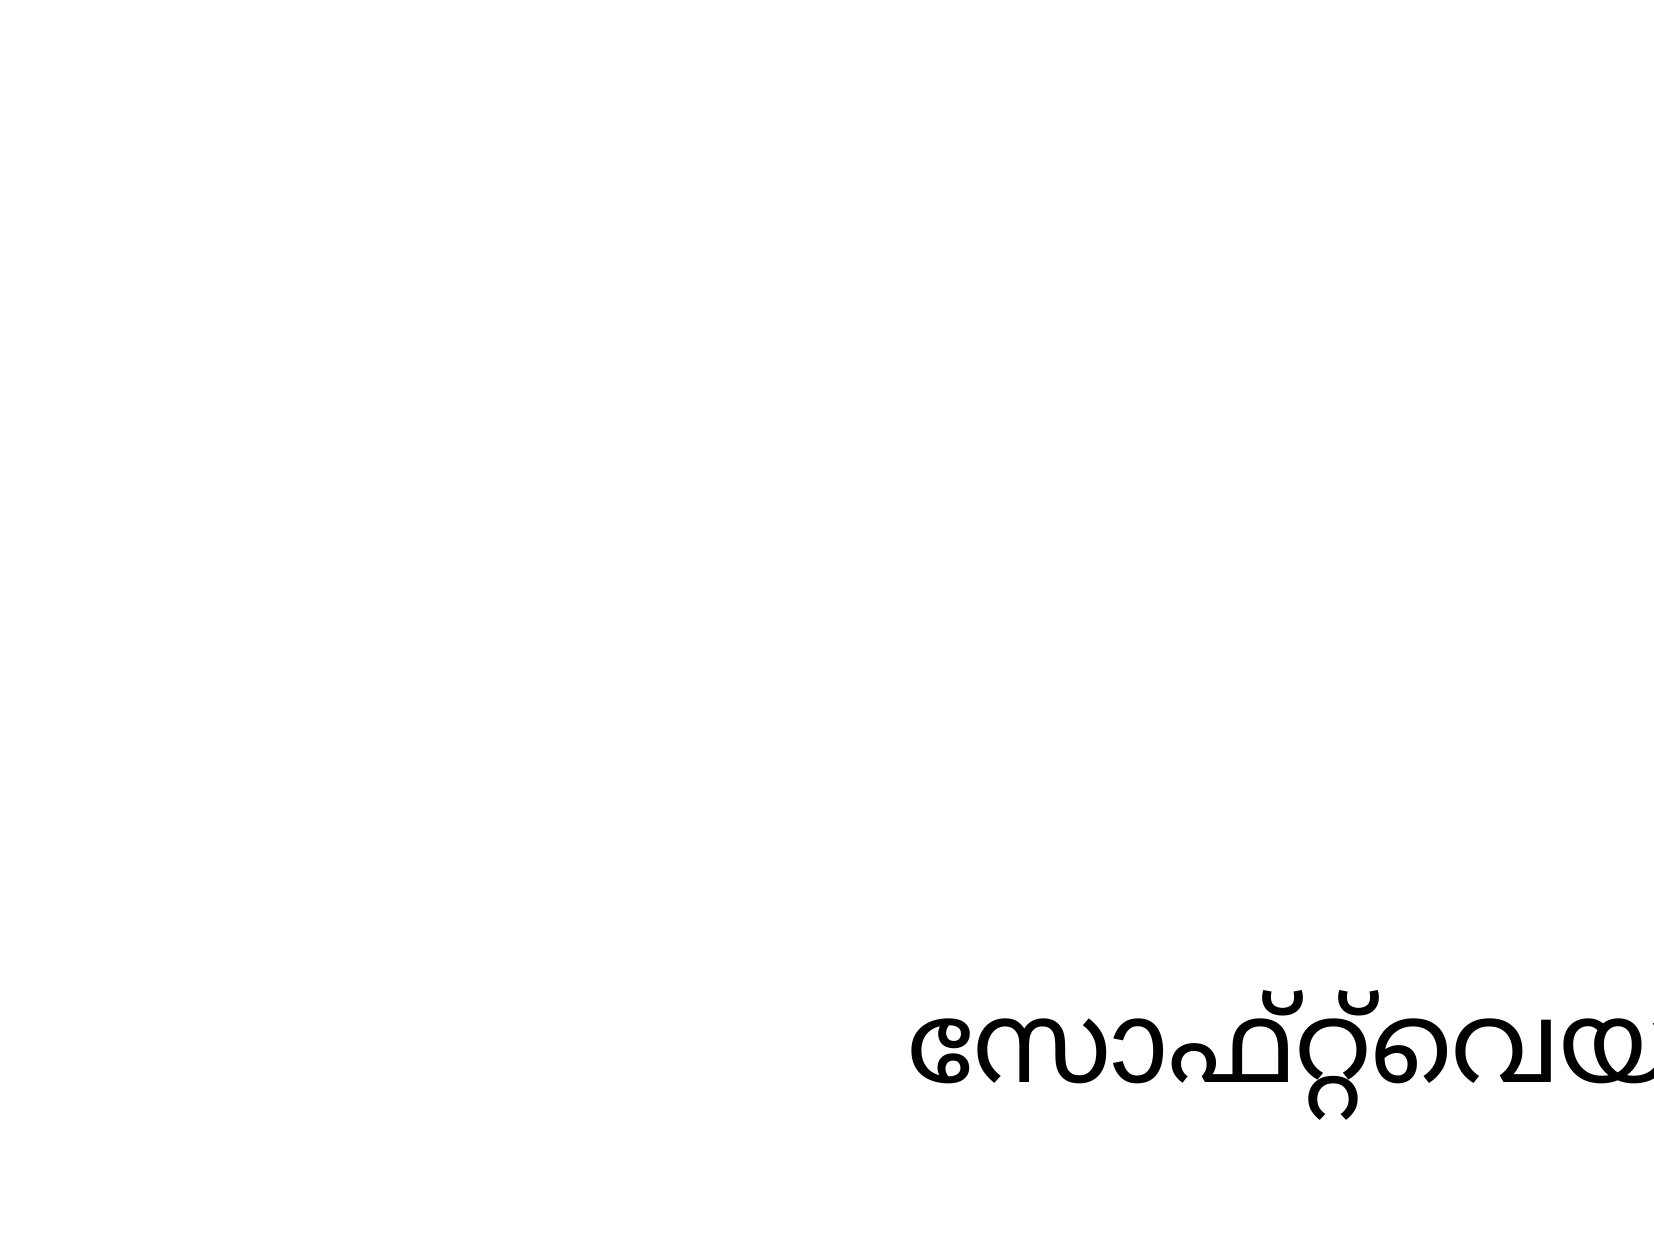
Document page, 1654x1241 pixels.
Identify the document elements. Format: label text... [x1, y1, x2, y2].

text_box സോഫ്റ്റ്​വെയര്‍ [892, 977, 1461, 1120]
